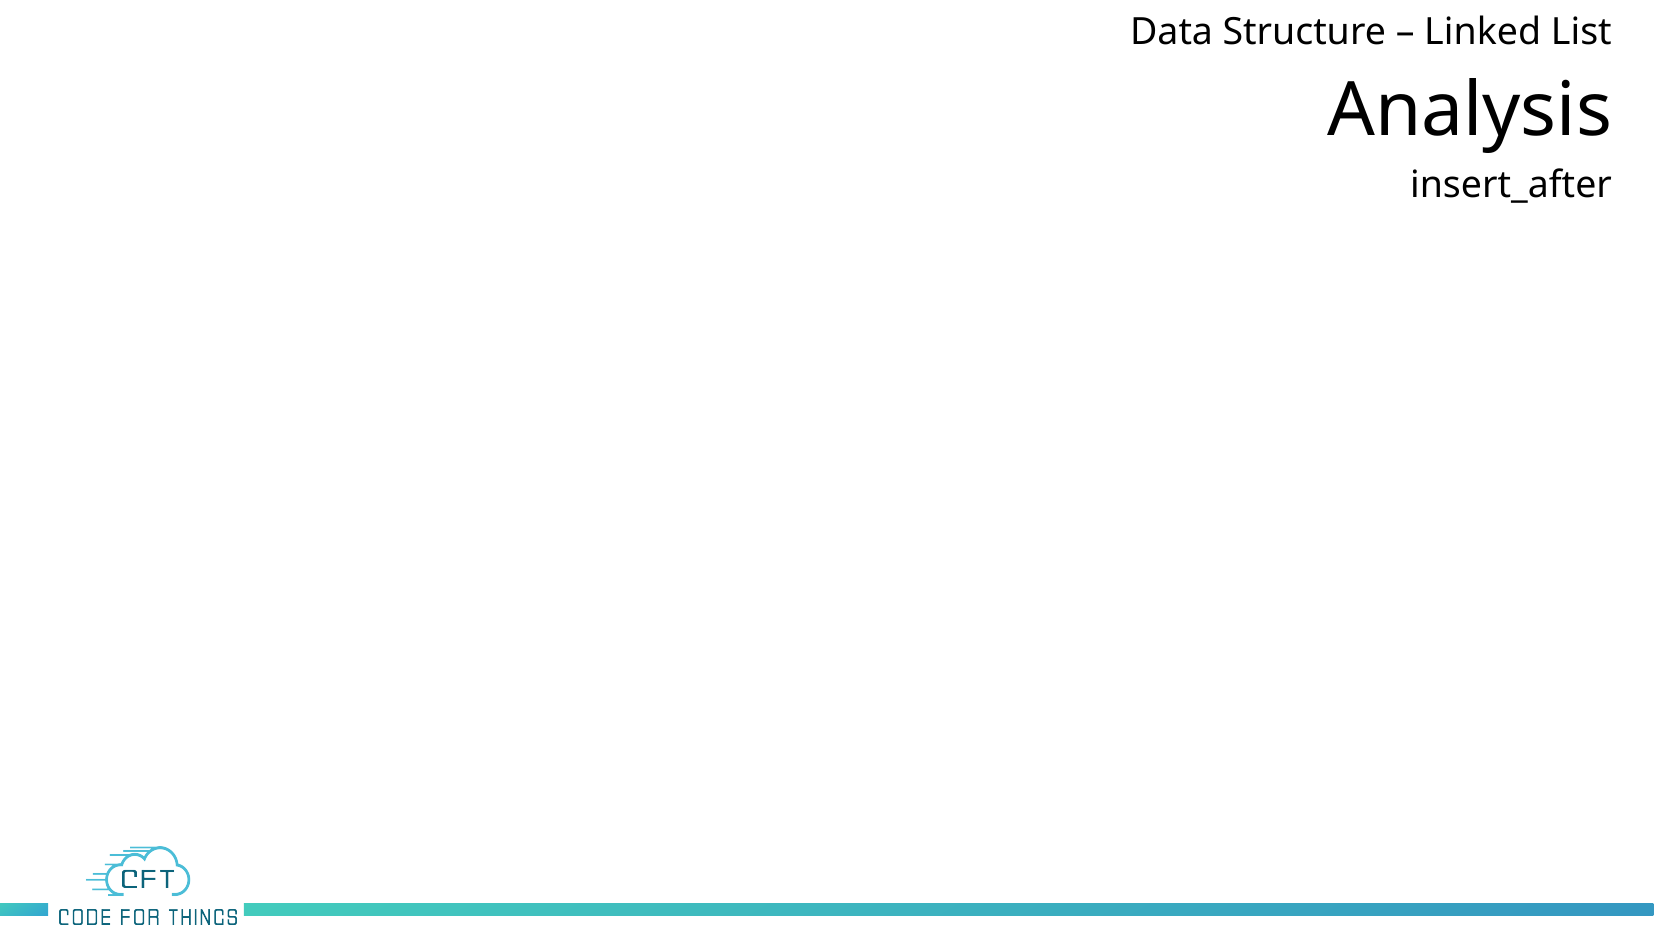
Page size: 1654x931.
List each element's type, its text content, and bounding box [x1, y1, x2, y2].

title Data Structure – Linked List Analysis insert_after [1093, 0, 1613, 216]
picture [59, 846, 237, 925]
